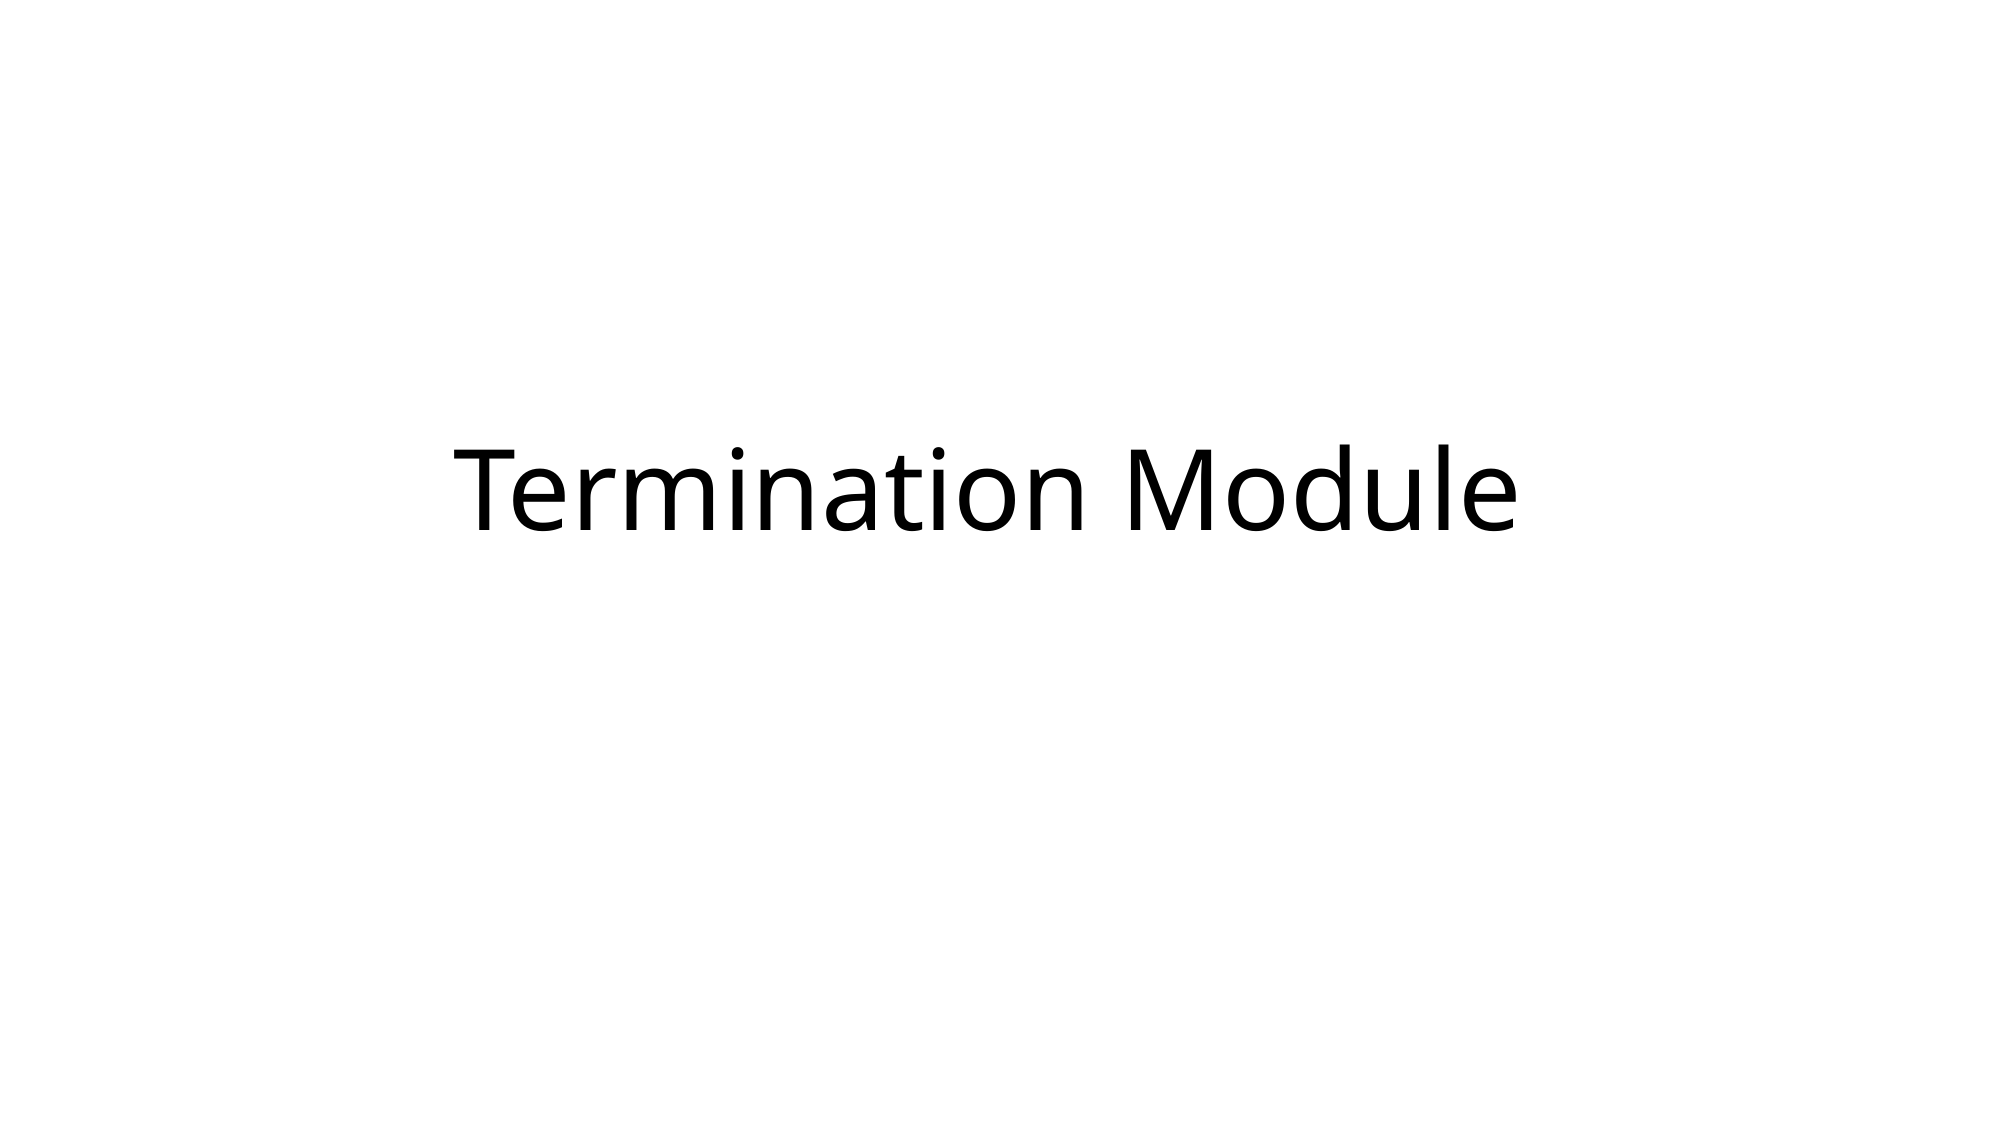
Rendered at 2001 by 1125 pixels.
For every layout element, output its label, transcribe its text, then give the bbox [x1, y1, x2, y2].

title Termination Module [237, 419, 1738, 563]
